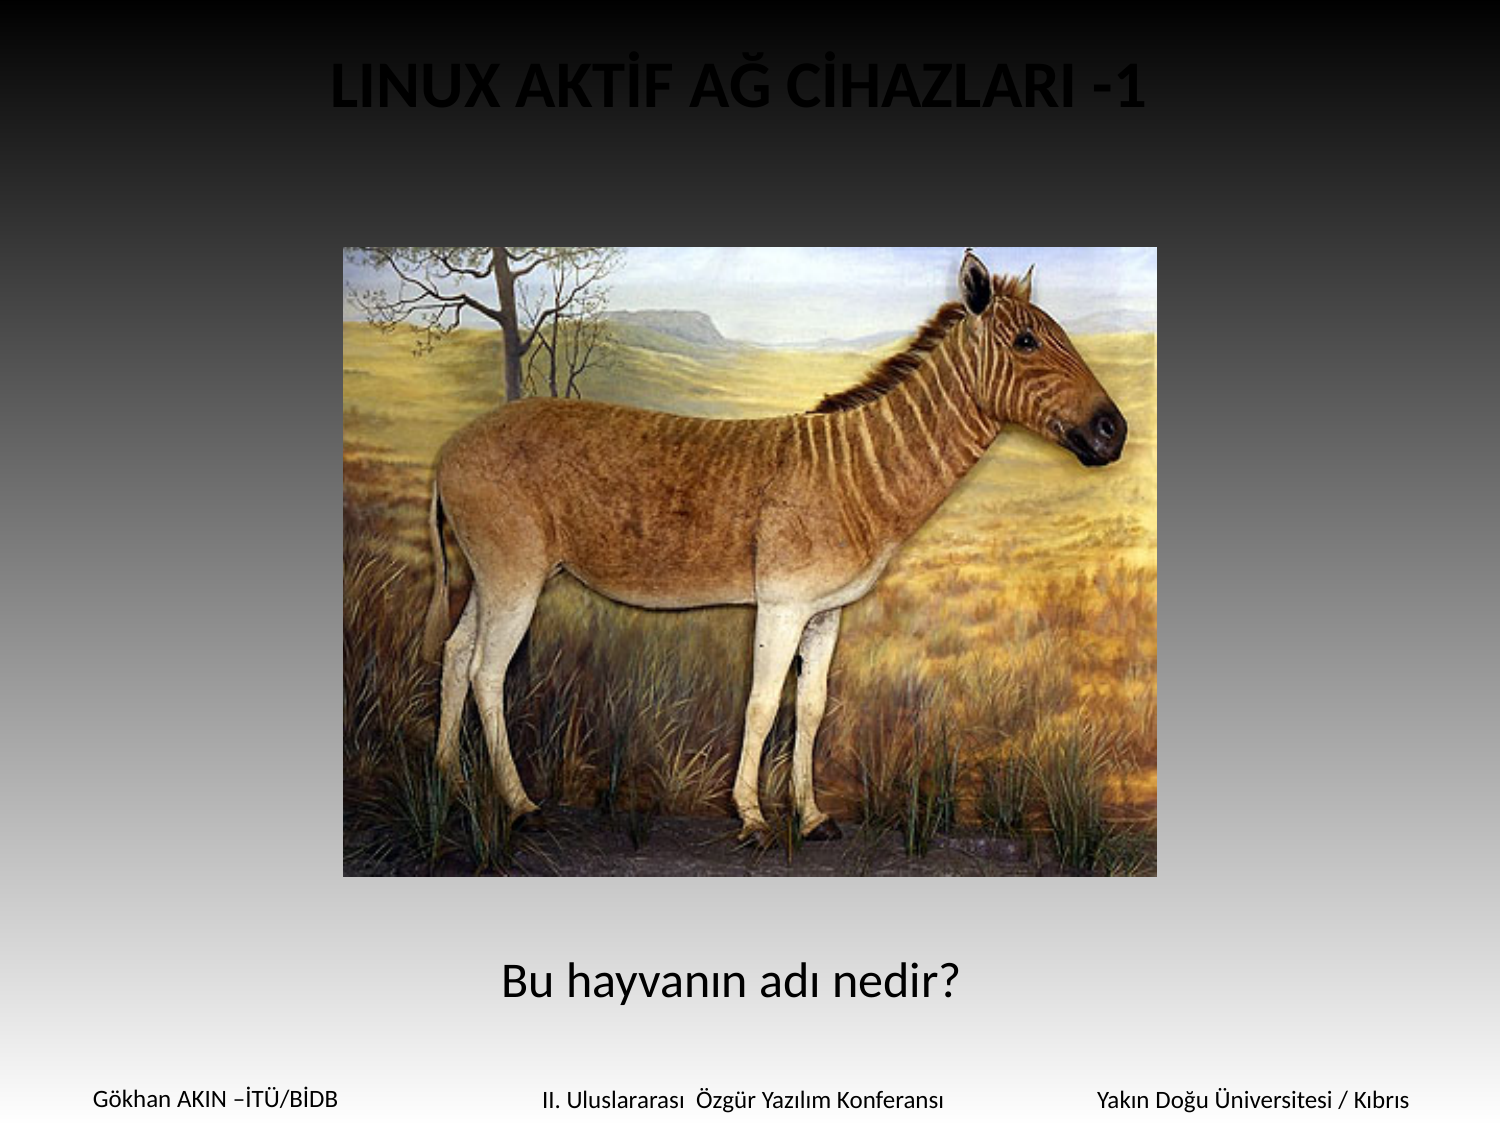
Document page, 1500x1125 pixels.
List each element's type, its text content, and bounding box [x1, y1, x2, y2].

picture [343, 247, 1157, 878]
text_box Bu hayvanın adı nedir? [486, 940, 1010, 1016]
text_box LINUX AKTİF AĞ CİHAZLARI -1 [301, 33, 1178, 129]
